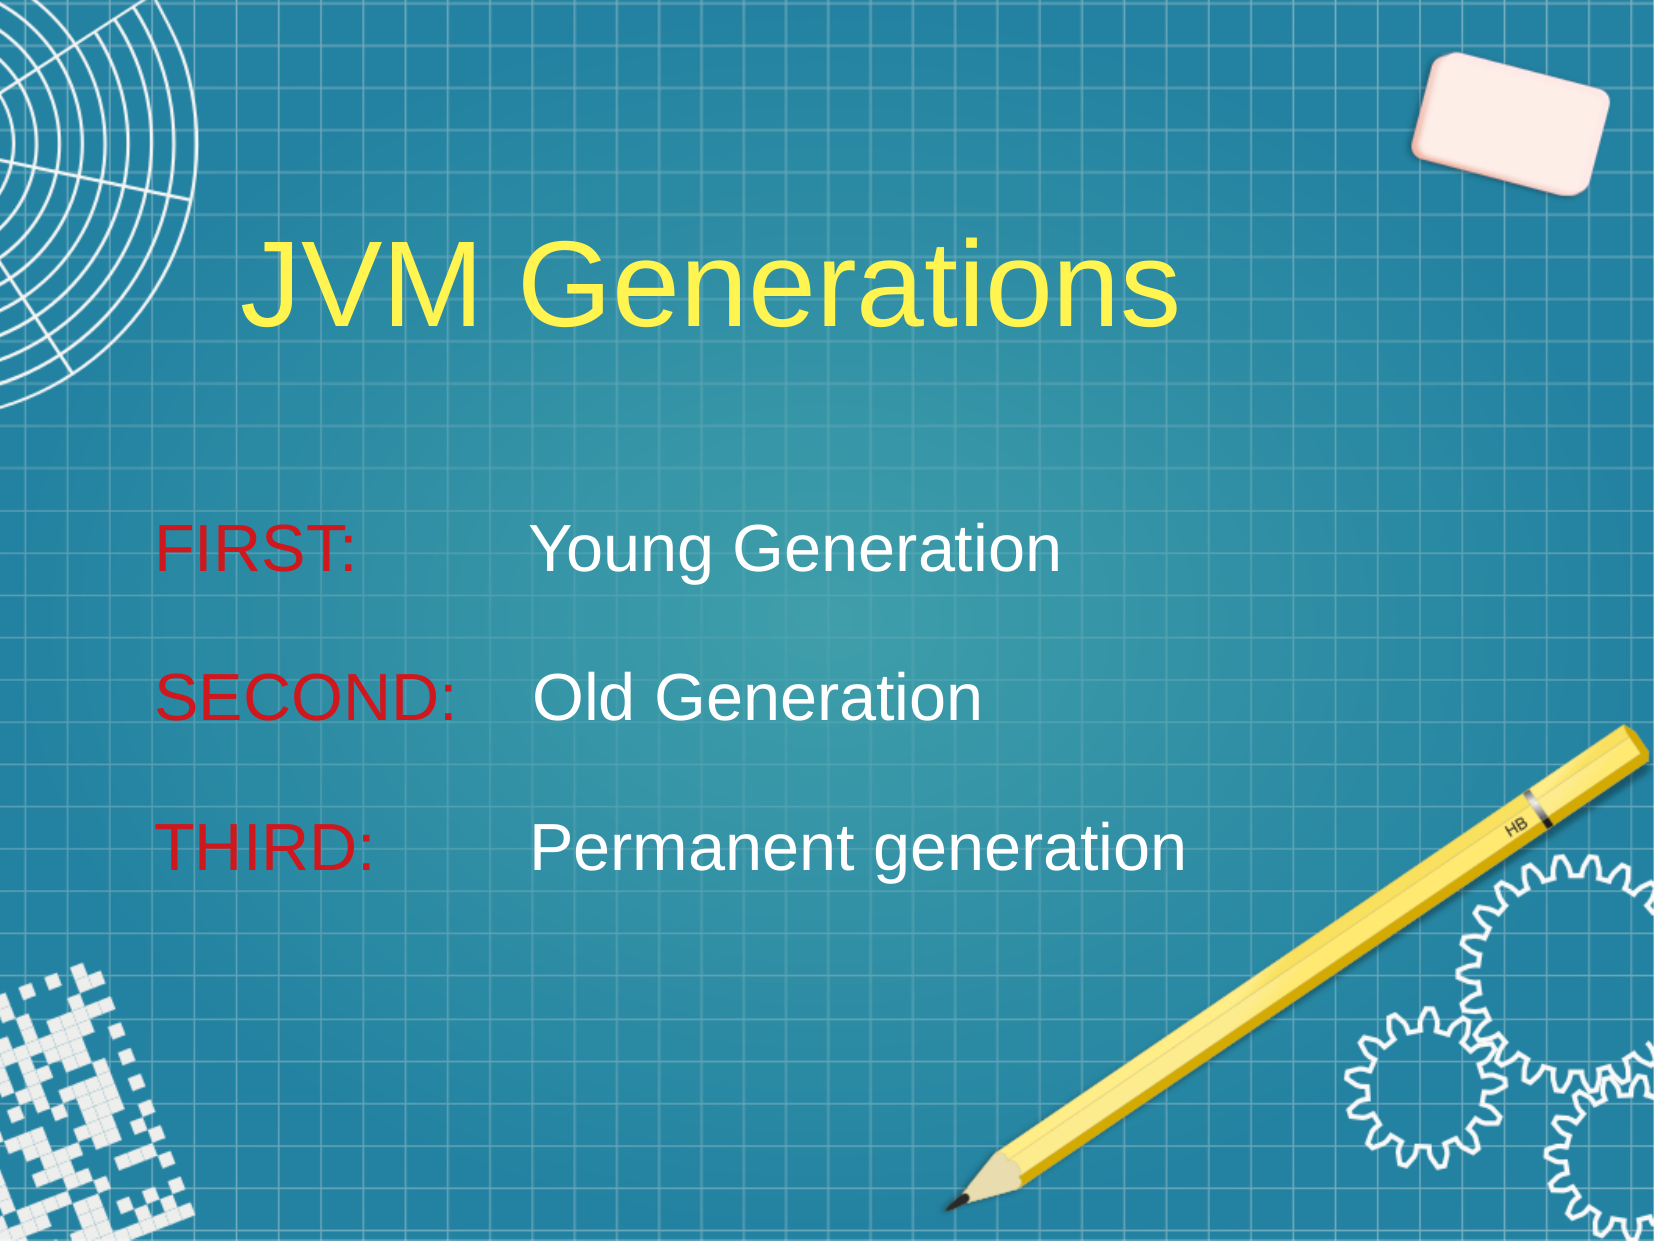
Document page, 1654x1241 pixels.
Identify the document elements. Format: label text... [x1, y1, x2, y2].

picture [0, 0, 1654, 1241]
title FIRST: Young Generation SECOND: Old Generation THIRD: Permanent generation [154, 405, 1531, 916]
title JVM Generations [240, 150, 1621, 556]
